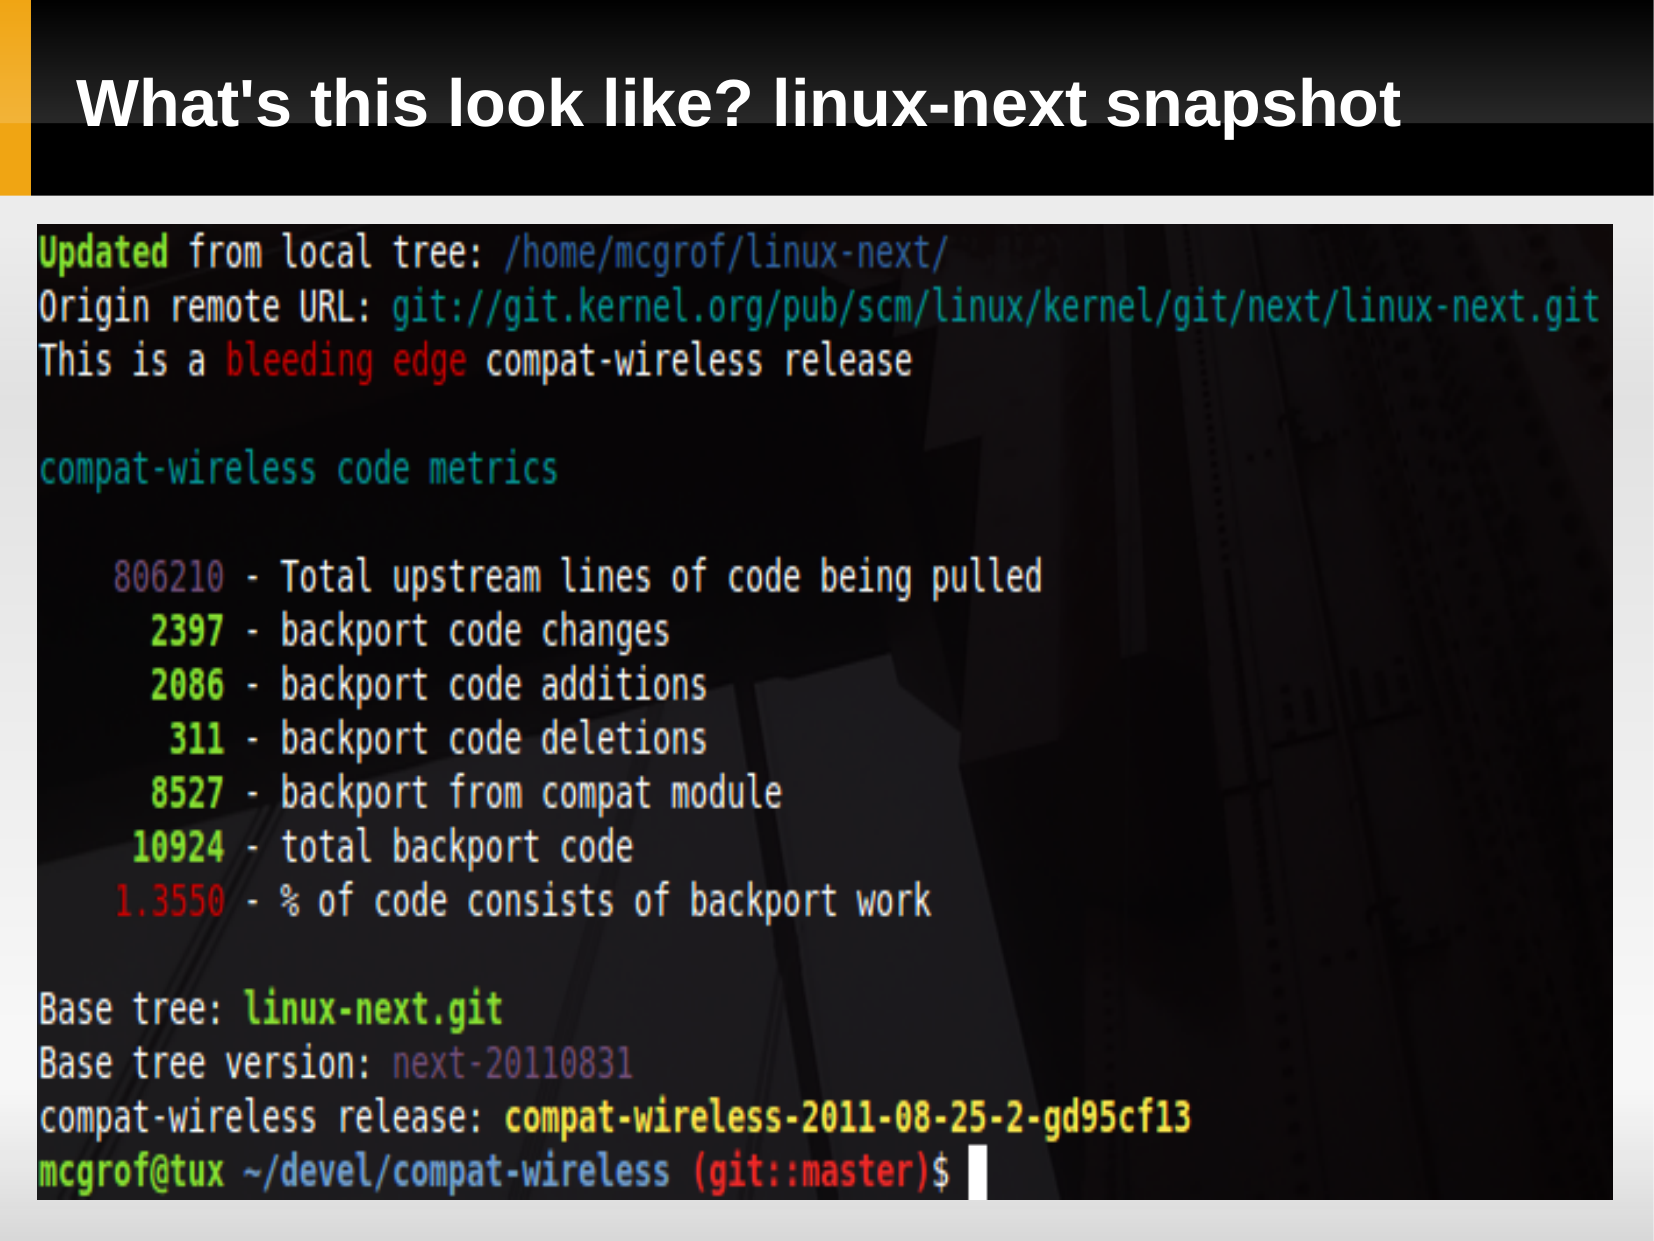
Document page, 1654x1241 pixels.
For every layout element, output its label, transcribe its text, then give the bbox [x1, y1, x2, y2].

title What's this look like? linux-next snapshot [76, 0, 1565, 208]
picture [0, 0, 1654, 1241]
